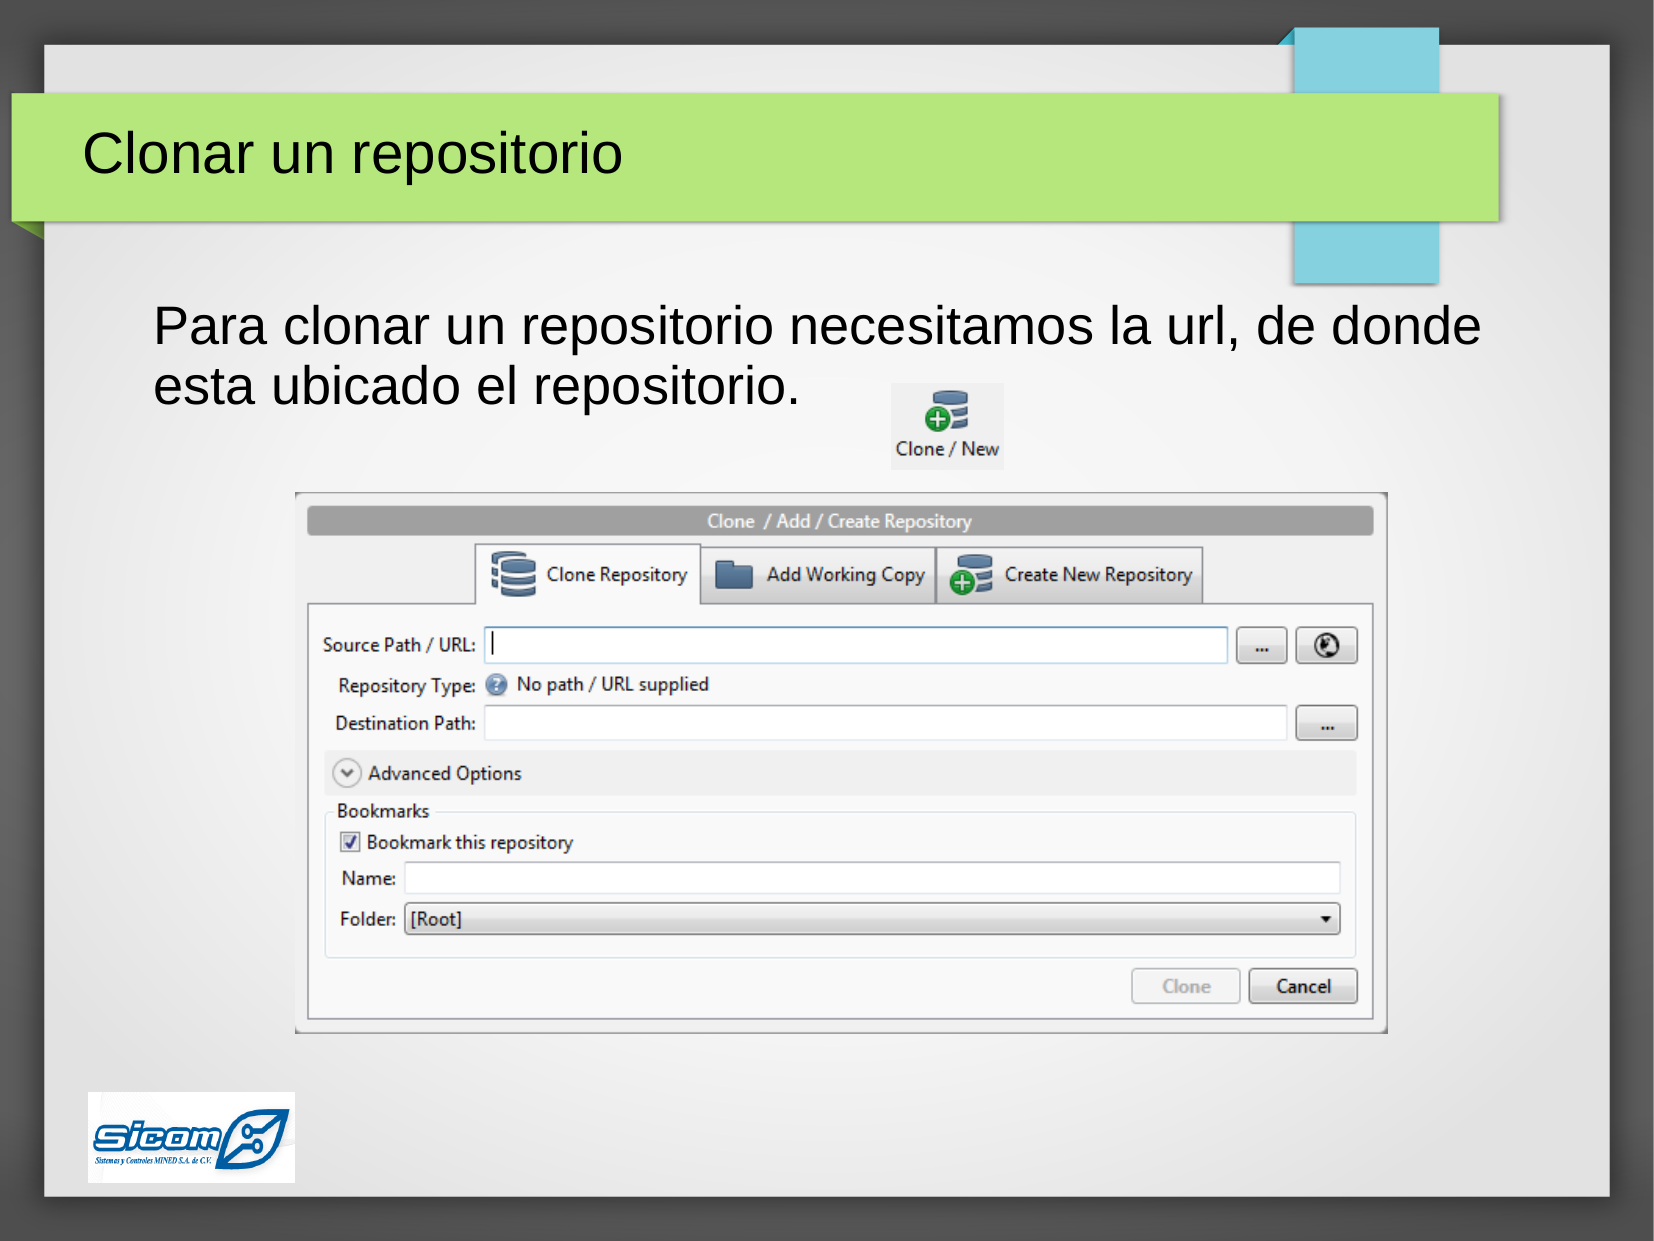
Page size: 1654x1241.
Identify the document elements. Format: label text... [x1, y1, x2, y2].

list Para clonar un repositorio necesitamos la url, de donde esta ubicado el repositorio. [82, 295, 1571, 1015]
picture [0, 0, 1654, 1241]
title Clonar un repositorio [82, 94, 1264, 213]
